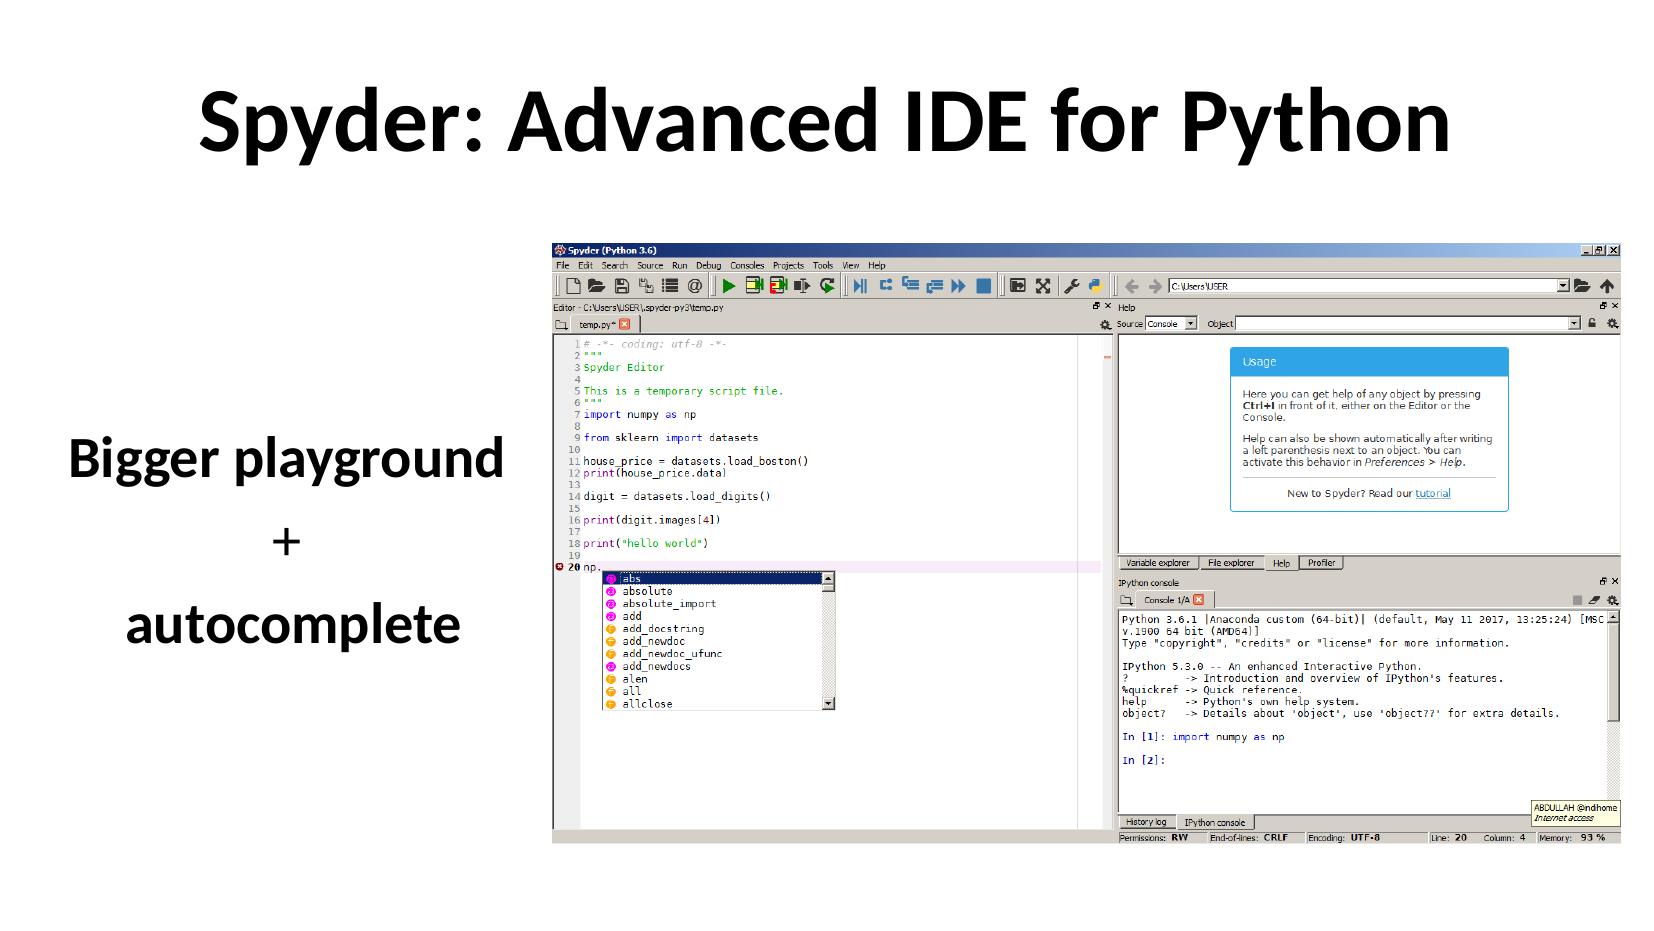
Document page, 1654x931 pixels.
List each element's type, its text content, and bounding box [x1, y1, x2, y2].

text_box Bigger playground + autocomplete [0, 230, 588, 844]
picture [552, 243, 1621, 844]
text_box Spyder: Advanced IDE for Python [82, 37, 1571, 192]
